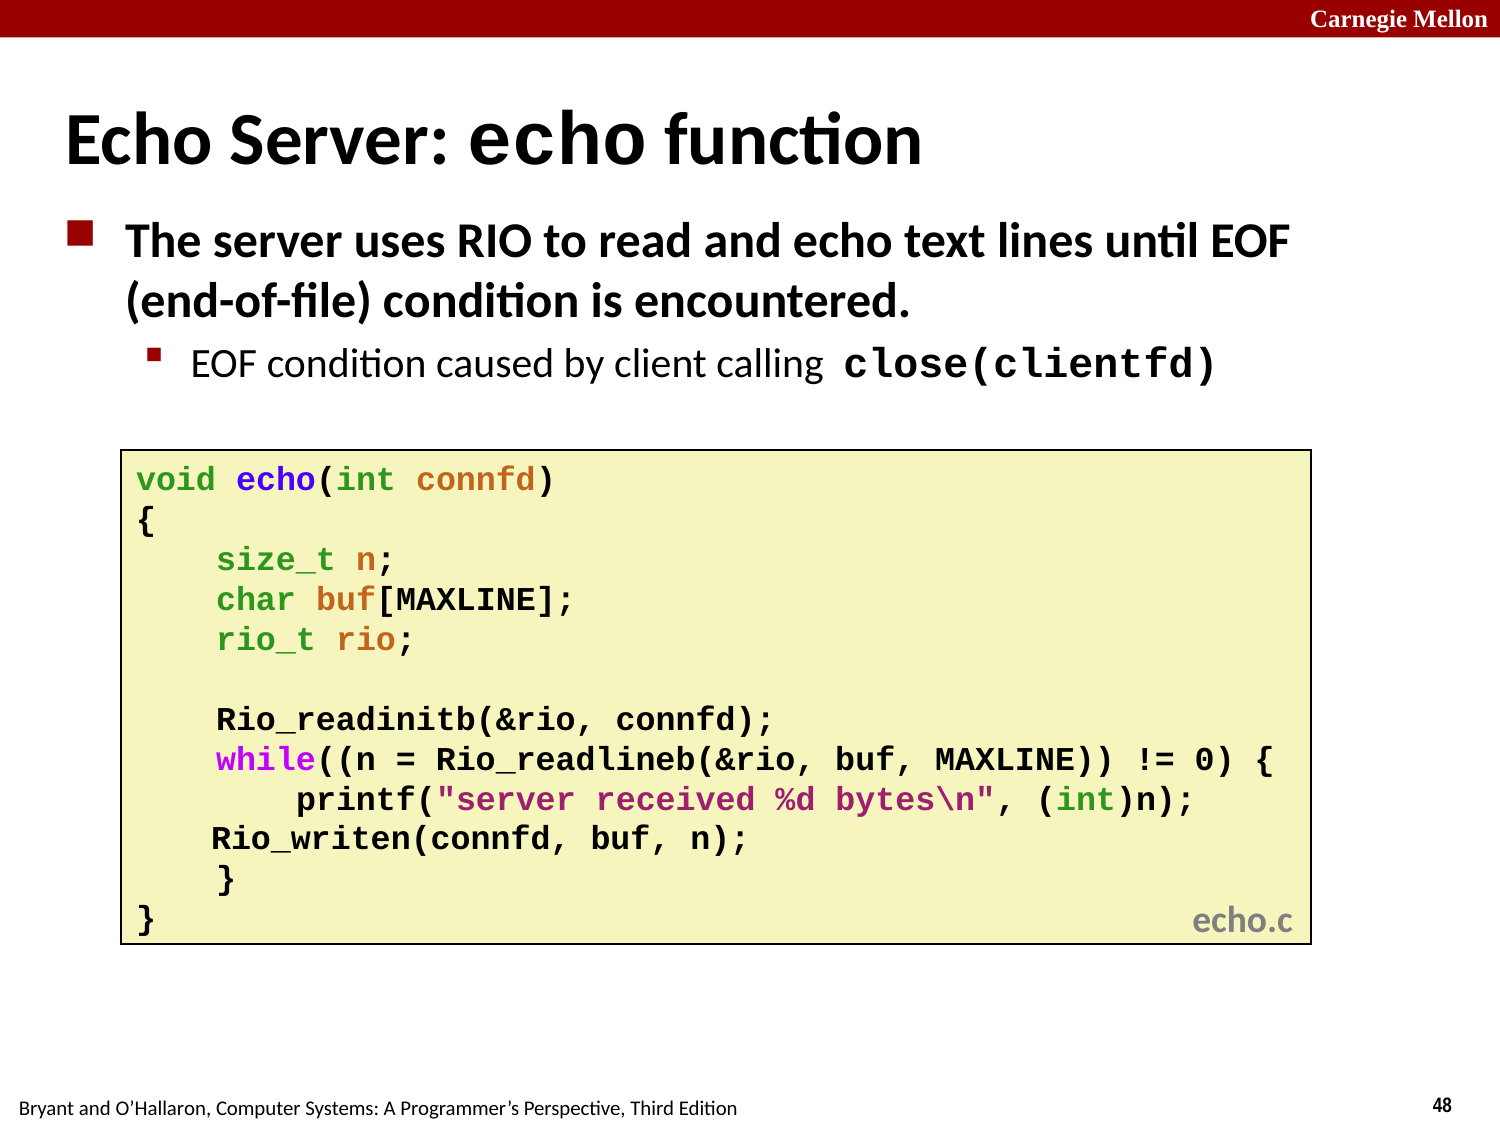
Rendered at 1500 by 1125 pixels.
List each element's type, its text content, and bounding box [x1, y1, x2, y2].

list The server uses RIO to read and echo text lines until EOF (end-of-file) condition is encountered. EOF condition caused by client calling close(clientfd) [53, 200, 1417, 413]
text_box echo.c [1177, 887, 1308, 948]
title Echo Server: echo function [50, 87, 1124, 182]
text_box void echo(int connfd) { size_t n; char buf[MAXLINE]; rio_t rio; Rio_readinitb(&rio, connfd); while((n = Rio_readlineb(&rio, buf, MAXLINE)) != 0) { printf("server received %d bytes\n", (int)n); Rio_writen(connfd, buf, n); } } [121, 449, 1311, 944]
